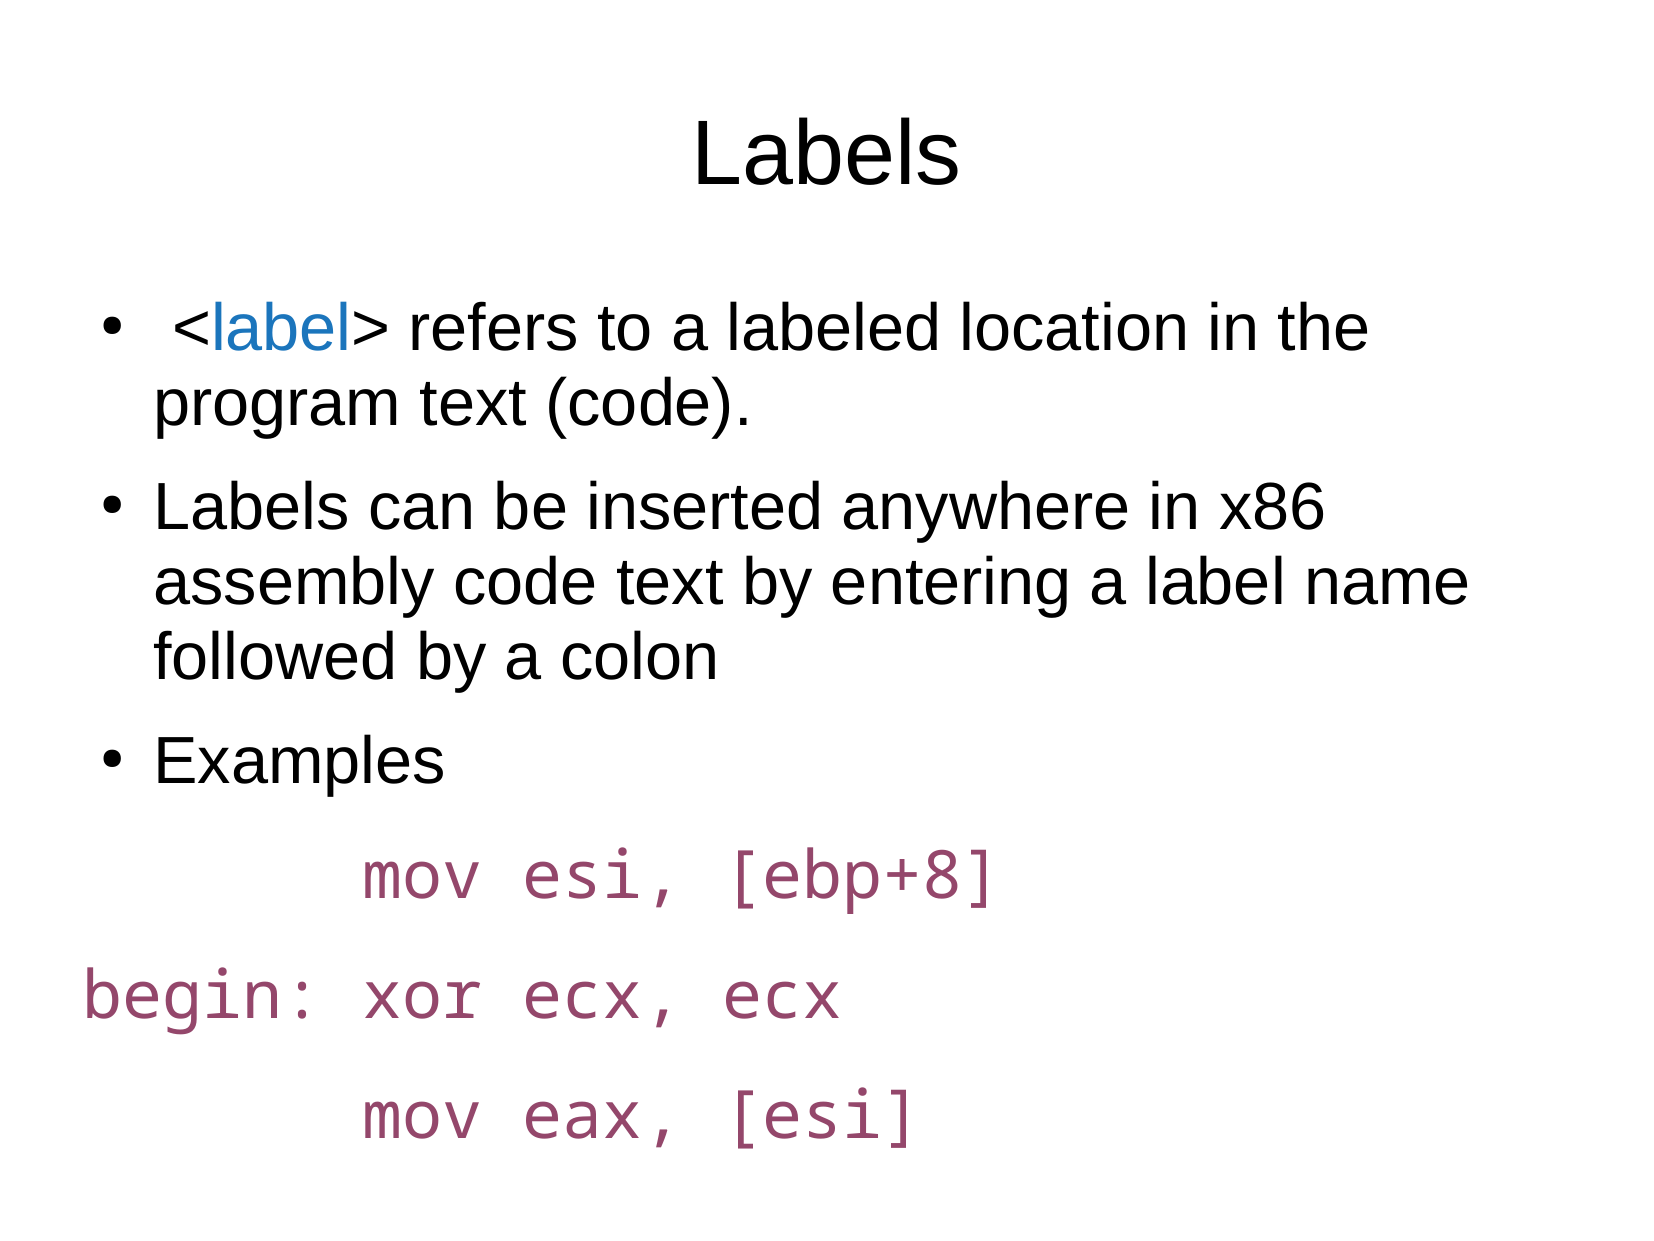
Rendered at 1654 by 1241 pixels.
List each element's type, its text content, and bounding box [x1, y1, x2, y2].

list <label> refers to a labeled location in the program text (code). Labels can be inserted anywhere in x86 assembly code text by entering a label name followed by a colon Examples mov esi, [ebp+8] begin: xor ecx, ecx mov eax, [esi] [82, 290, 1571, 1163]
title Labels [82, 49, 1571, 257]
